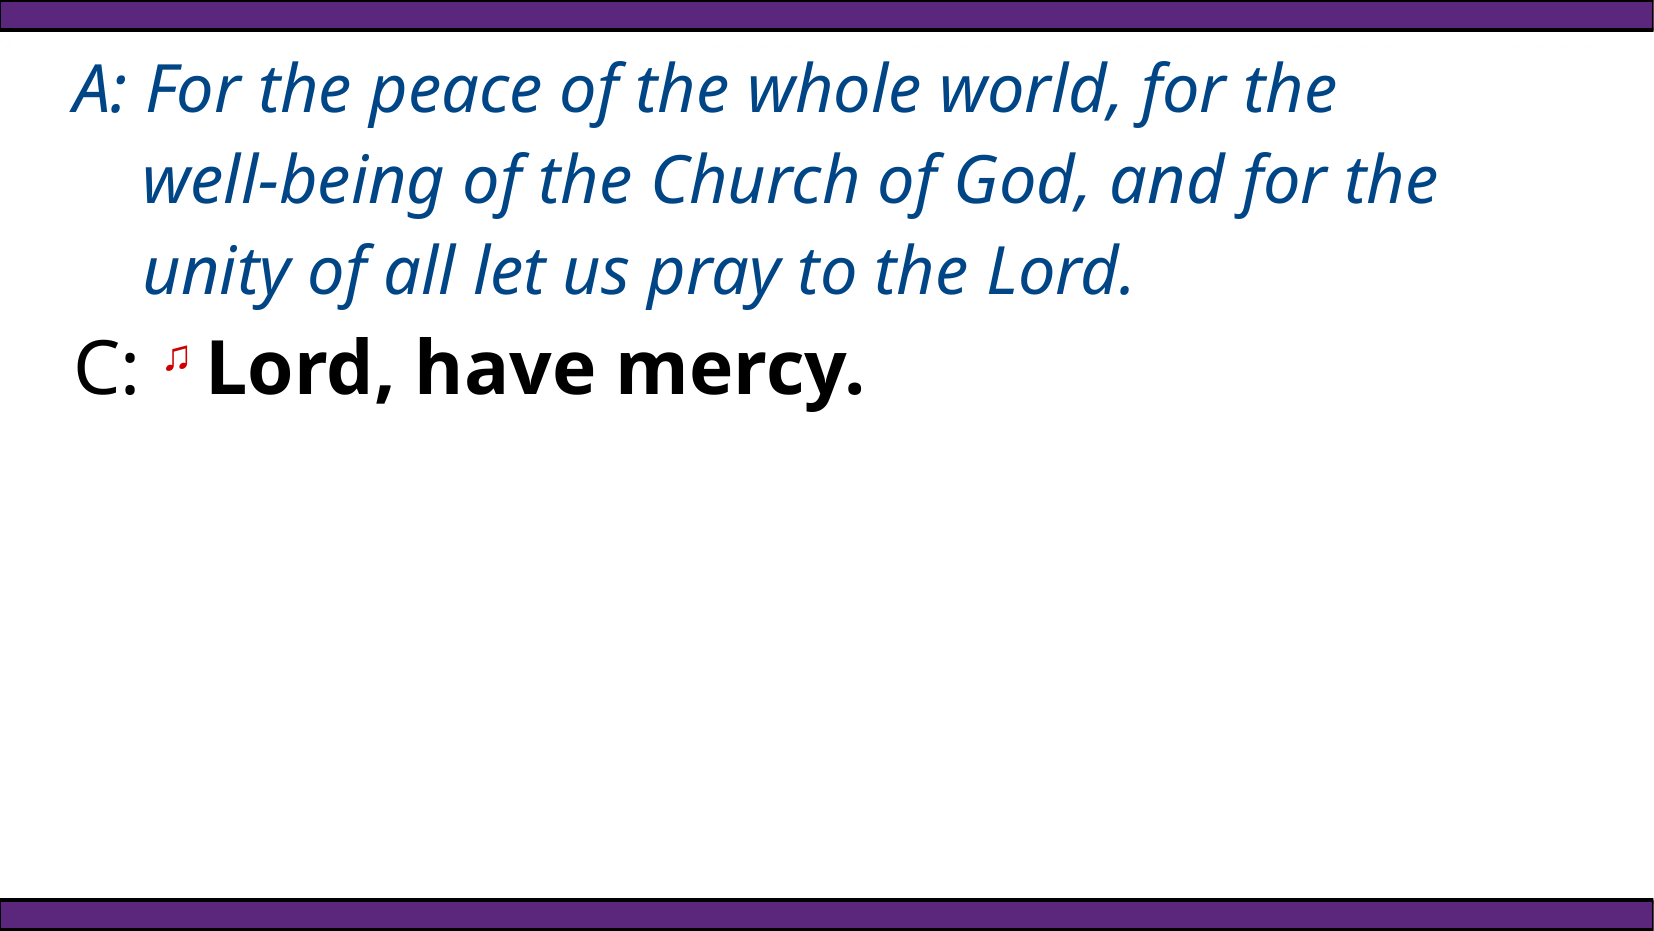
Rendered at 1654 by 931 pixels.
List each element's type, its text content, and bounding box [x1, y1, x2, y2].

text_box [0, 0, 1654, 31]
picture [0, 31, 1654, 900]
text_box [0, 900, 1654, 931]
text_box A: For the peace of the whole world, for the well-being of the Church of God, and for the unity of all let us pray to the Lord. C: ♫ Lord, have mercy. [58, 34, 1589, 416]
